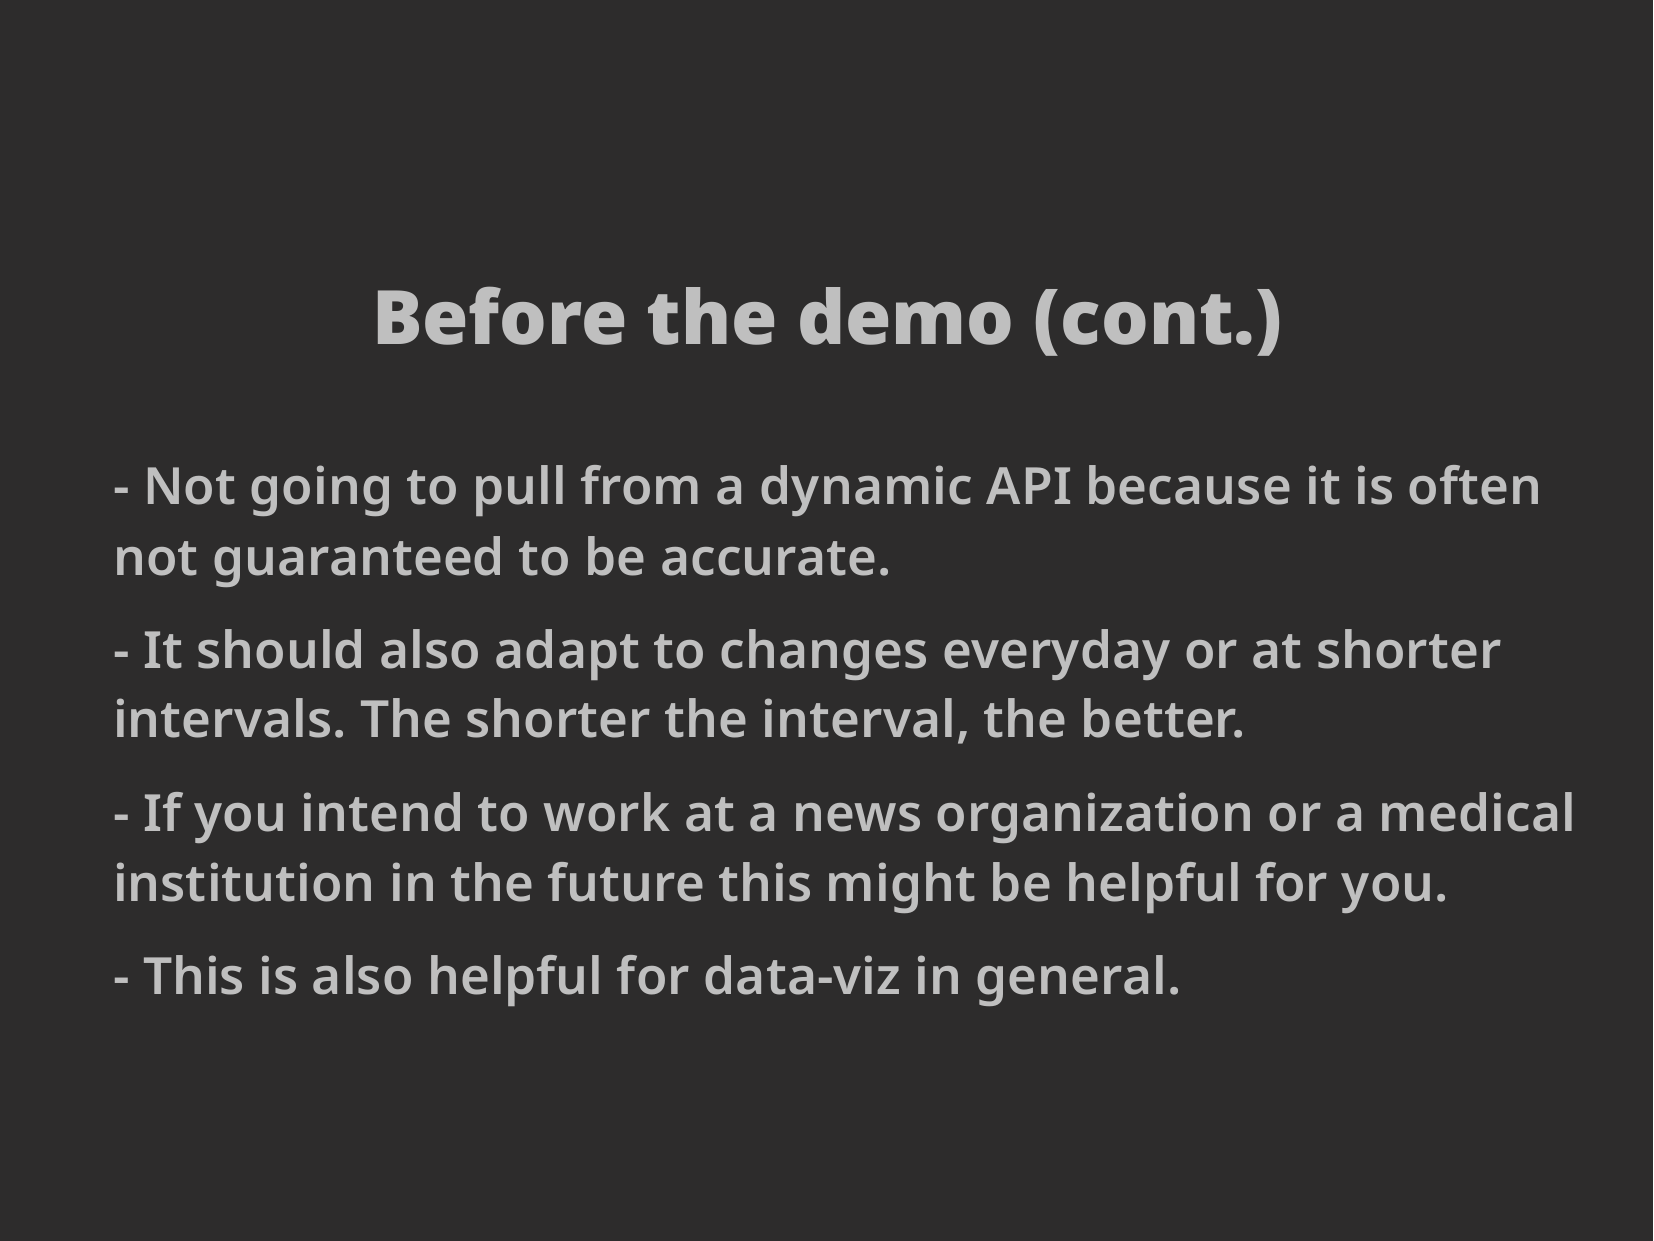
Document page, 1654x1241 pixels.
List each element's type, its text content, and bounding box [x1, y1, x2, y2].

title Before the demo (cont.) [60, 270, 1595, 361]
list - Not going to pull from a dynamic API because it is often not guaranteed to be accurate. - It should also adapt to changes everyday or at shorter intervals. The shorter the interval, the better. - If you intend to work at a news organization or a medical institution in the future this might be helpful for you. - This is also helpful for data-viz in general. [58, 450, 1594, 1021]
